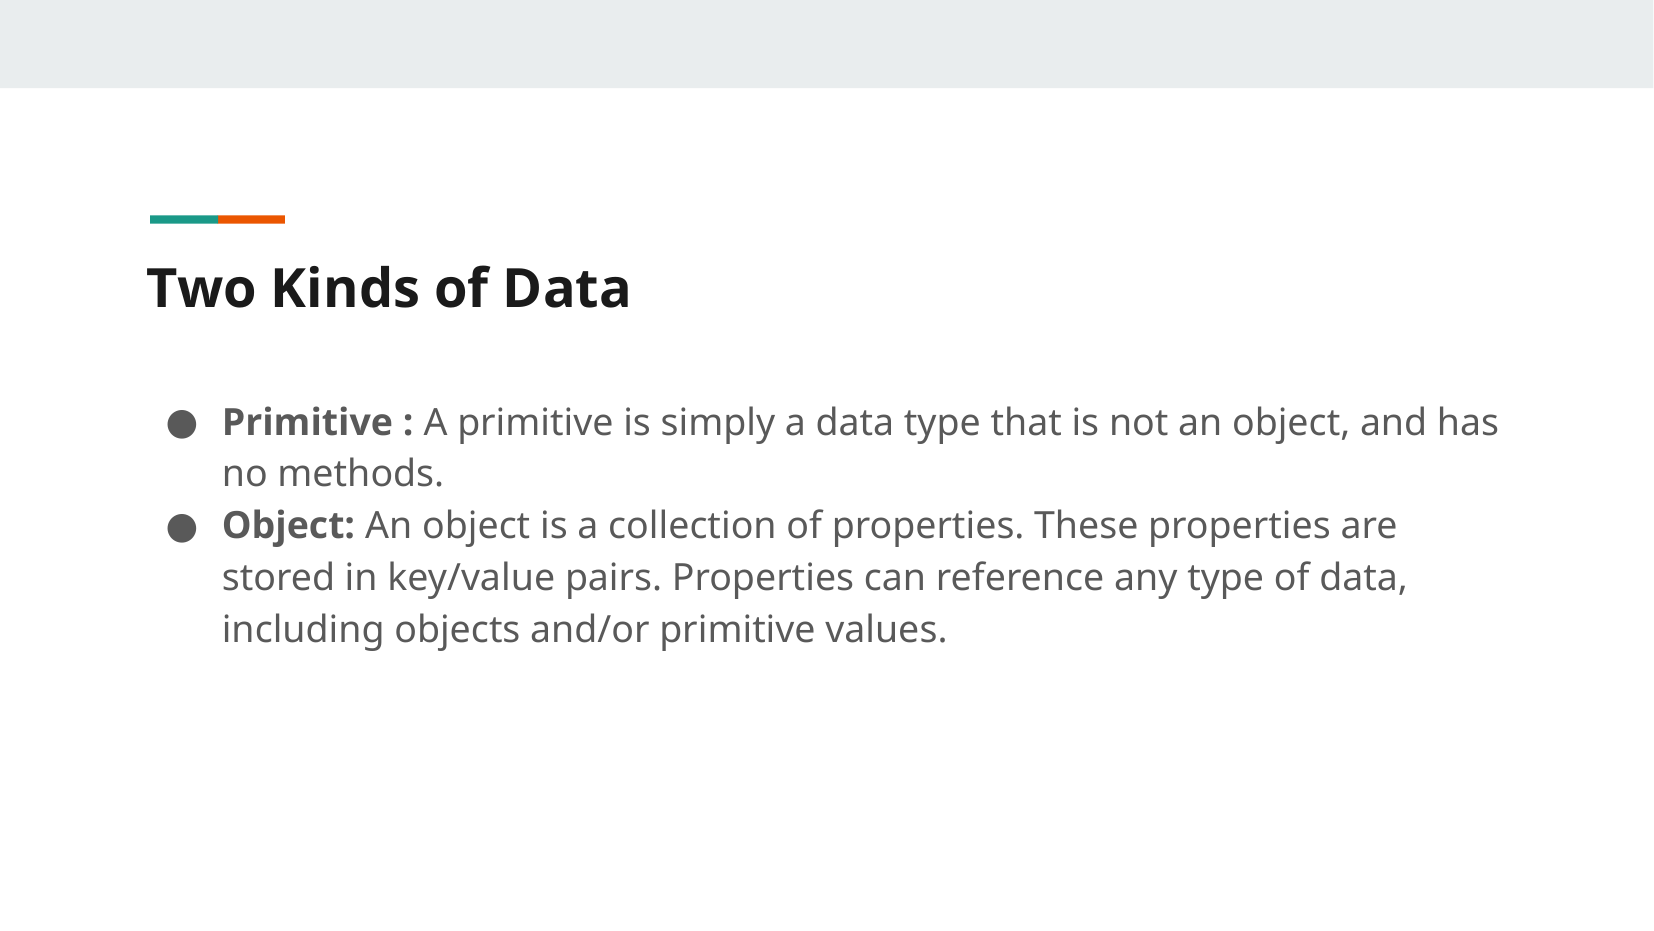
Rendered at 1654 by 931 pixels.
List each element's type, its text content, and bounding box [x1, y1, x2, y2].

list Primitive : A primitive is simply a data type that is not an object, and has no methods. Object: An object is a collection of properties. These properties are stored in key/value pairs. Properties can reference any type of data, including objects and/or primitive values. [131, 375, 1523, 785]
title Two Kinds of Data [131, 238, 1523, 336]
